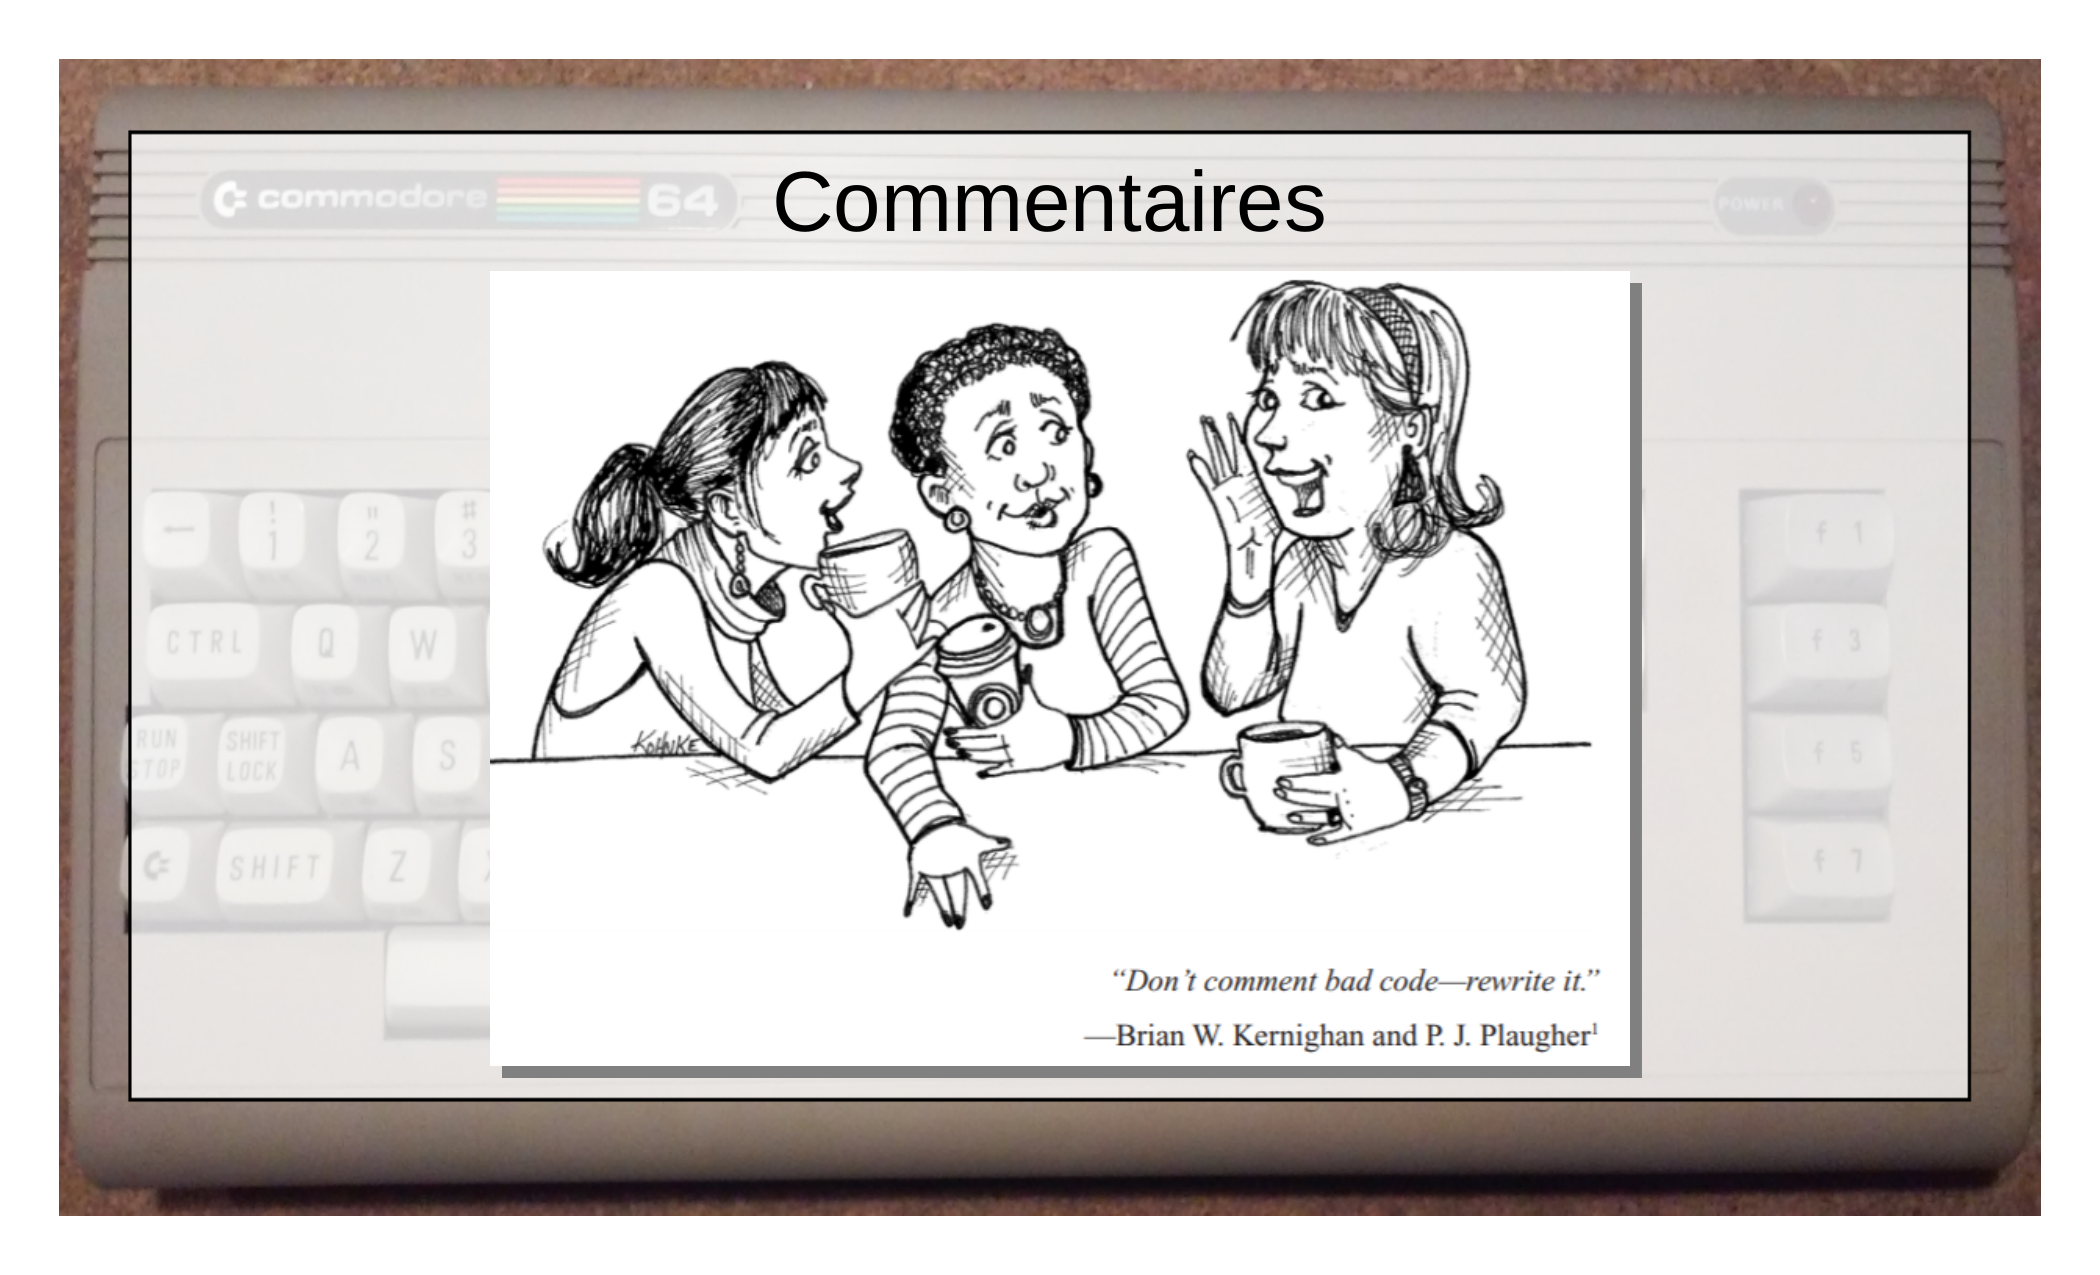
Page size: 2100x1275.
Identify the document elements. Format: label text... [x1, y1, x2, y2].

title Commentaires [158, 105, 1942, 299]
picture [59, 59, 2041, 1216]
